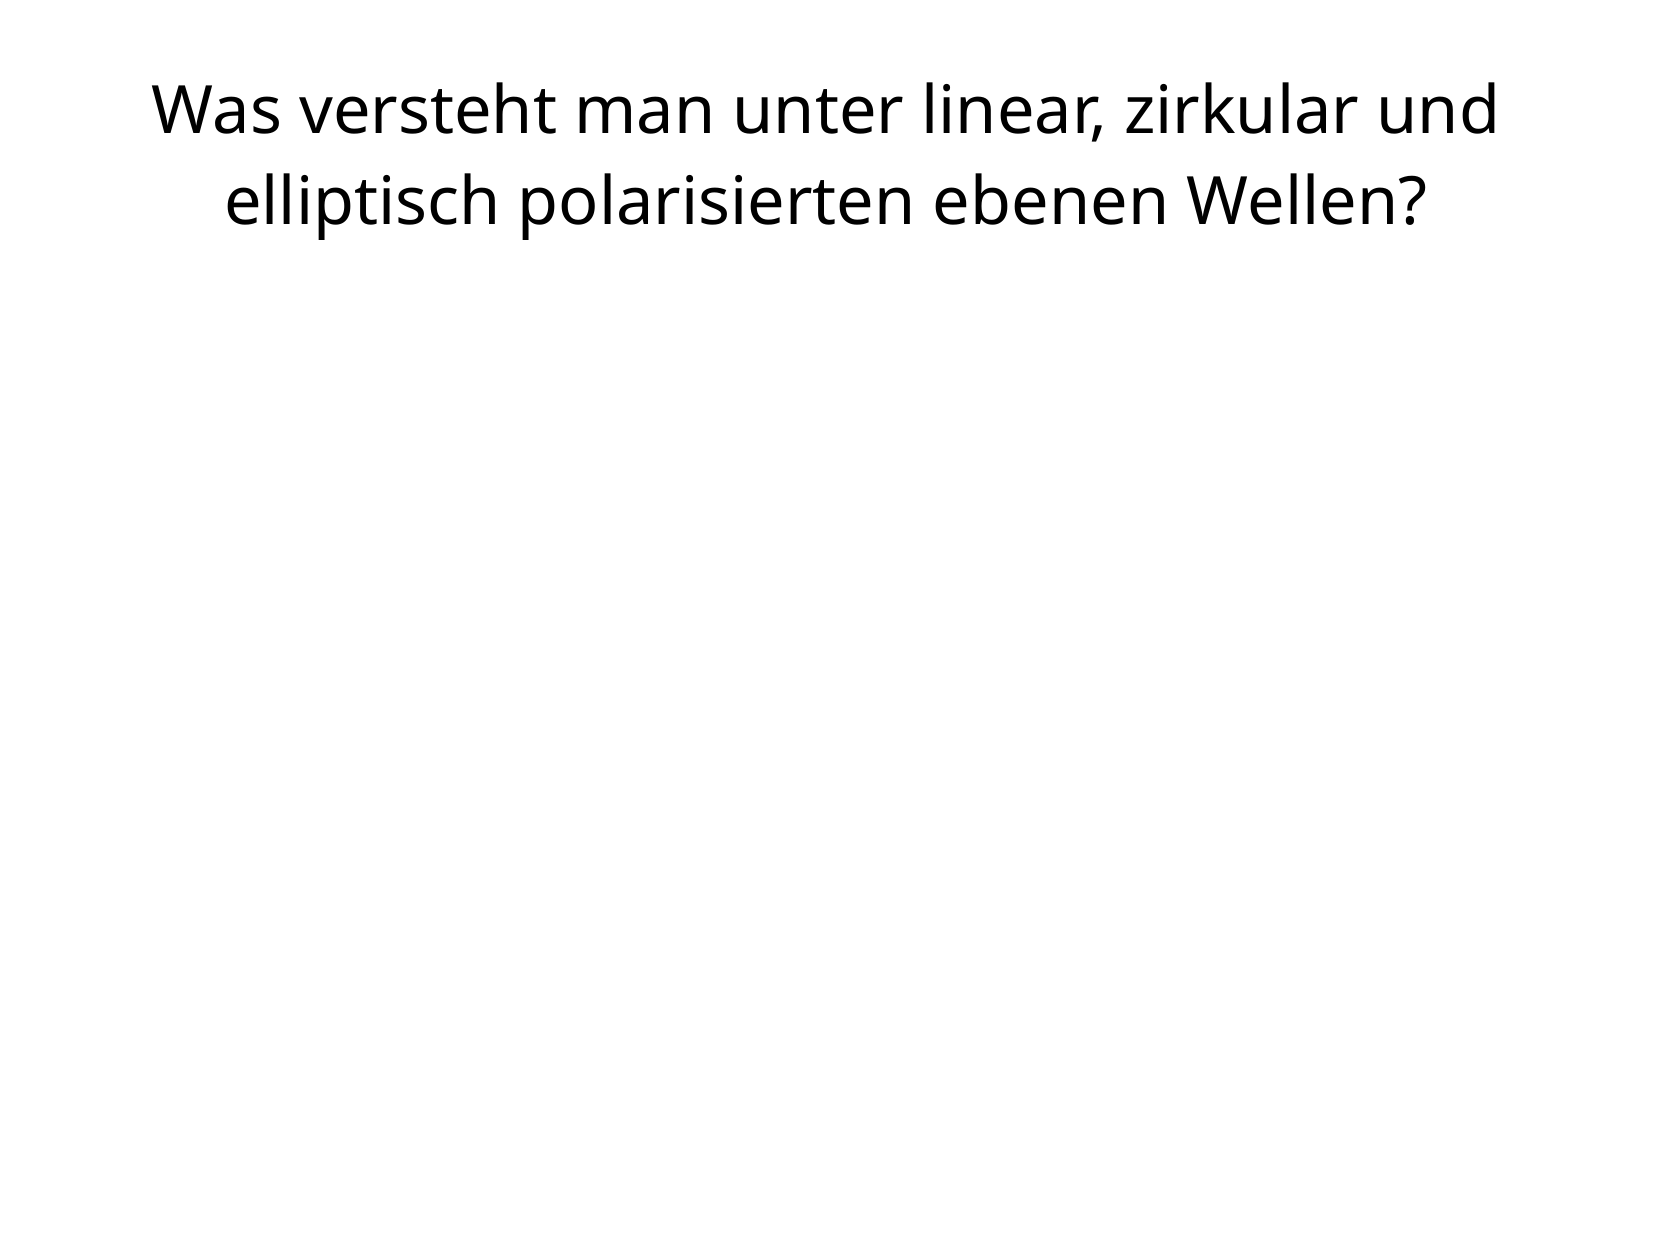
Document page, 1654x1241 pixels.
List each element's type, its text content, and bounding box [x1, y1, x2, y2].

title Was versteht man unter linear, zirkular und elliptisch polarisierten ebenen Wellen? [82, 49, 1571, 257]
